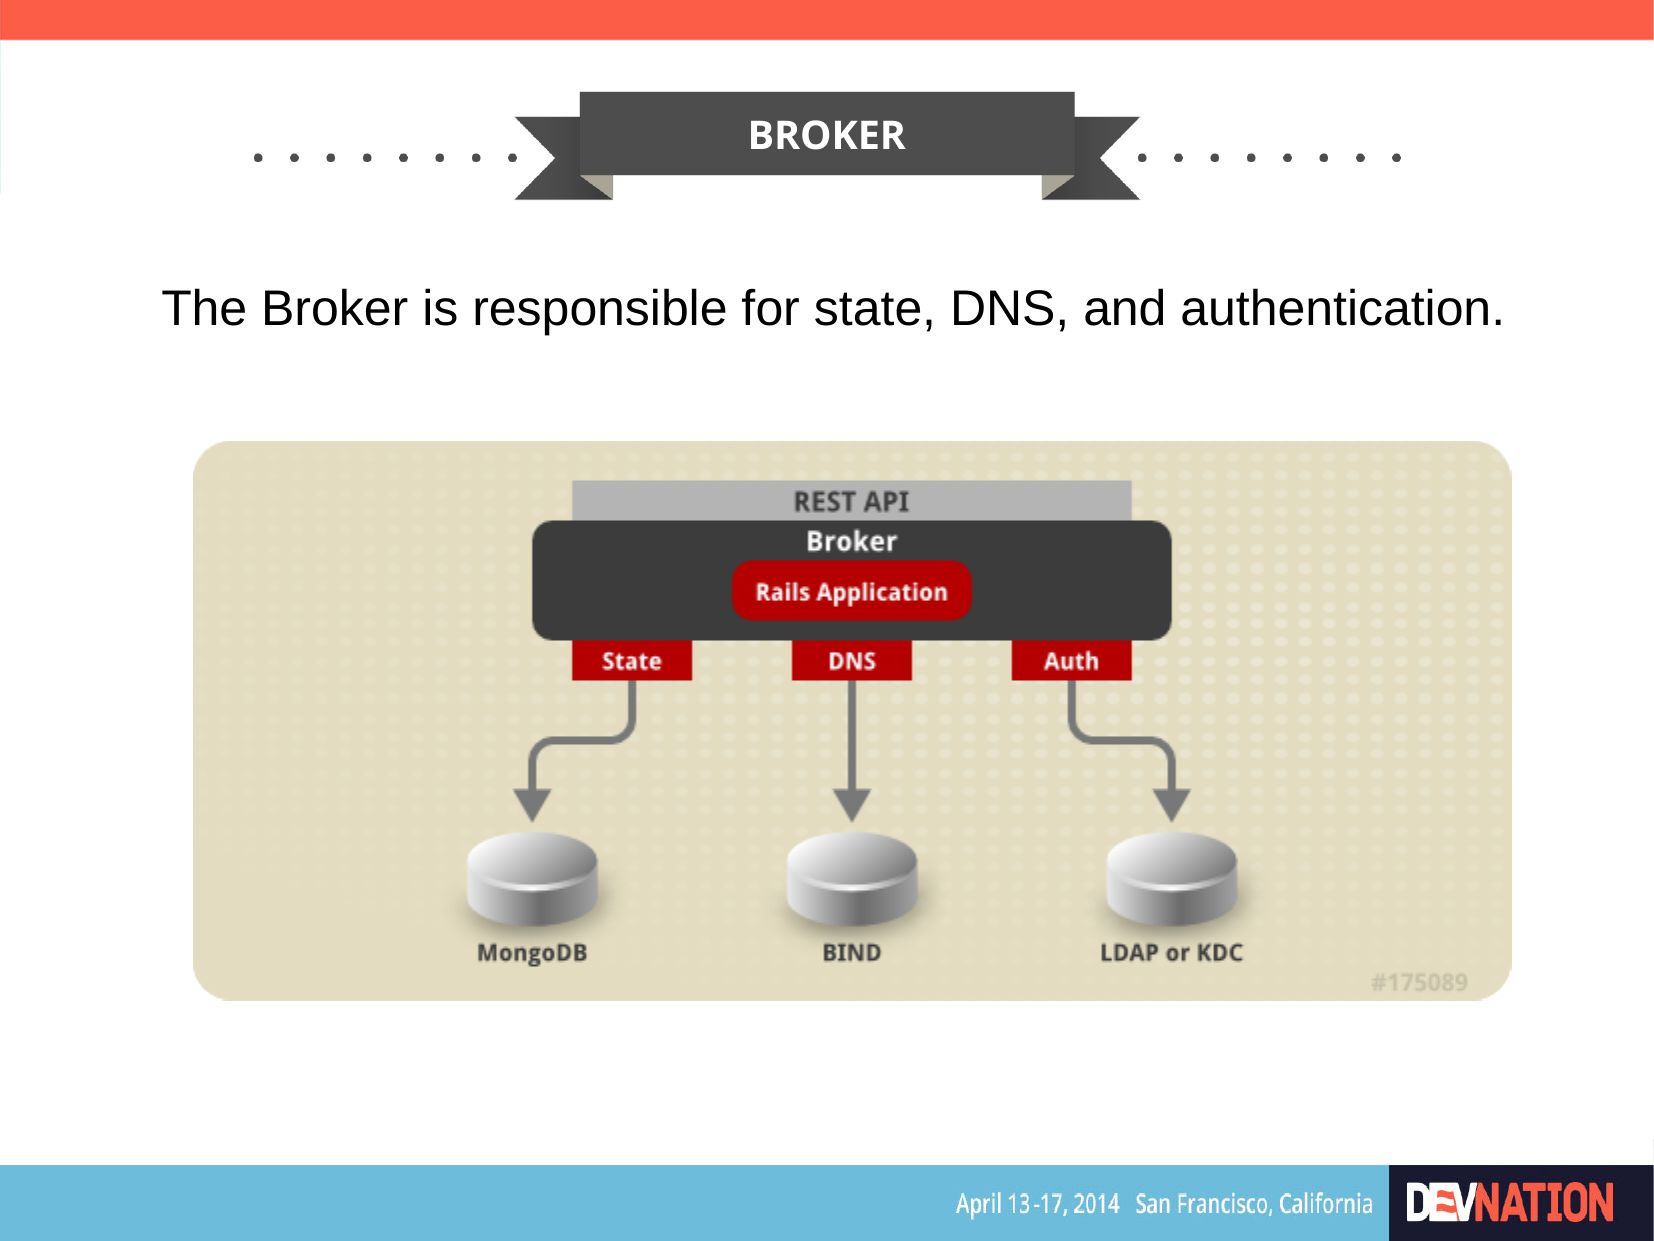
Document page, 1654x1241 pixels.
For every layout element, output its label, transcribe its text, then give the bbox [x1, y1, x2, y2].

text_box BROKER [581, 101, 1073, 166]
picture [0, 0, 1654, 272]
text_box The Broker is responsible for state, DNS, and authentication. [0, 272, 1654, 346]
picture [0, 346, 1654, 1241]
